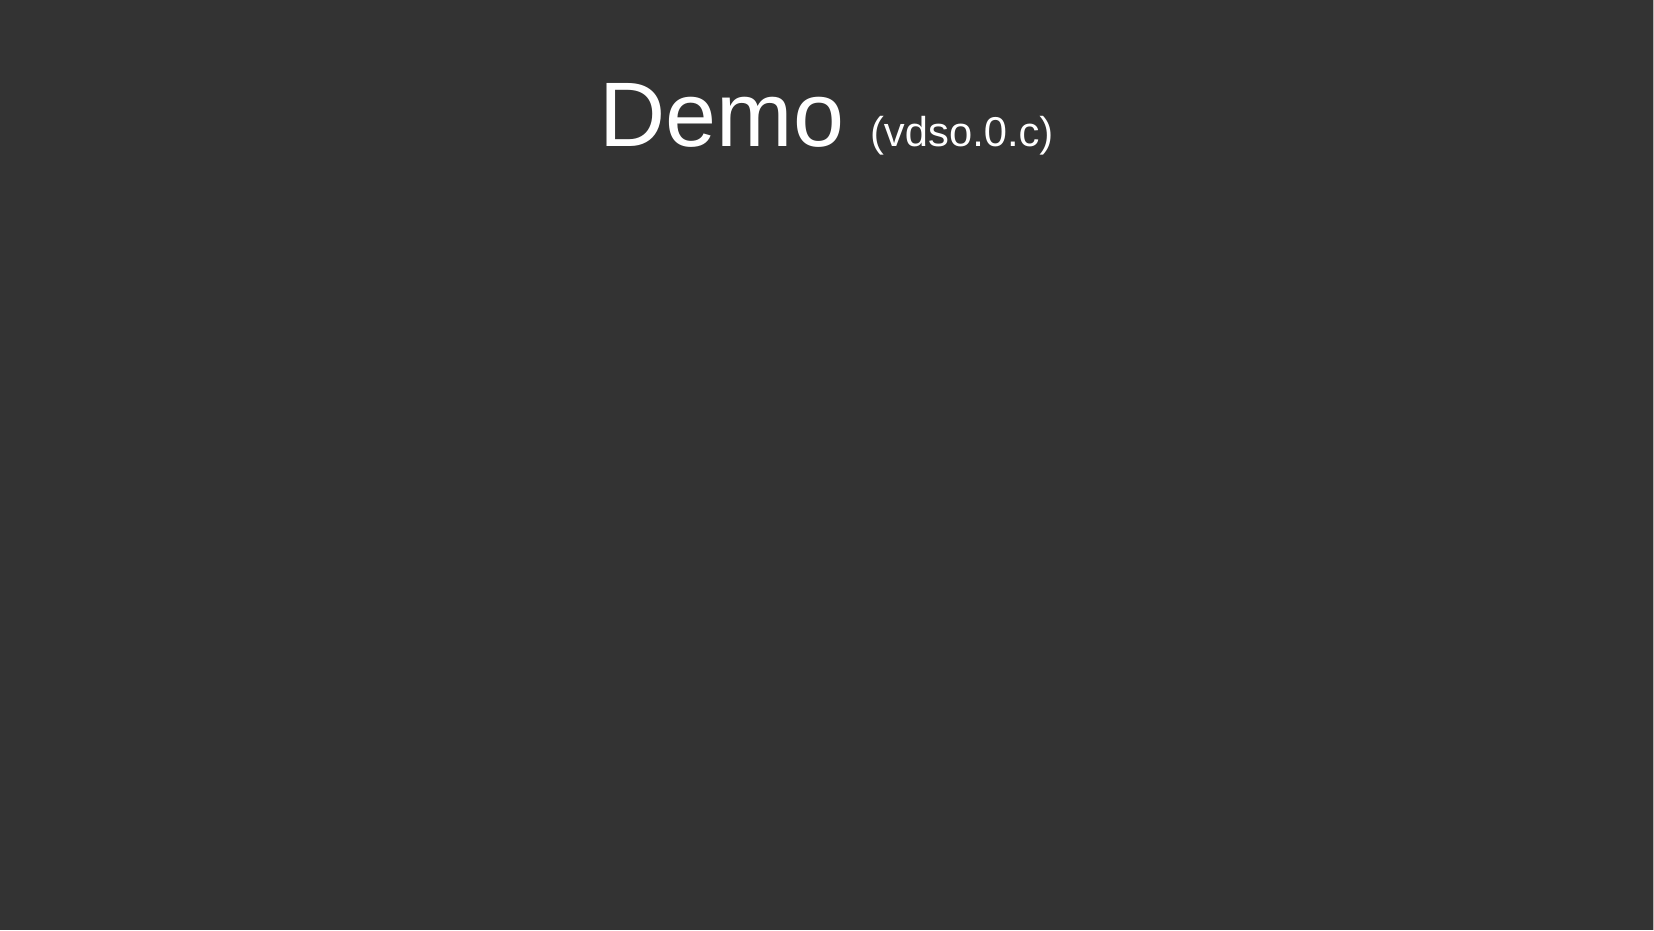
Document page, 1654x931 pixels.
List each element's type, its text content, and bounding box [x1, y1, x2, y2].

title Demo (vdso.0.c) [82, 37, 1571, 193]
